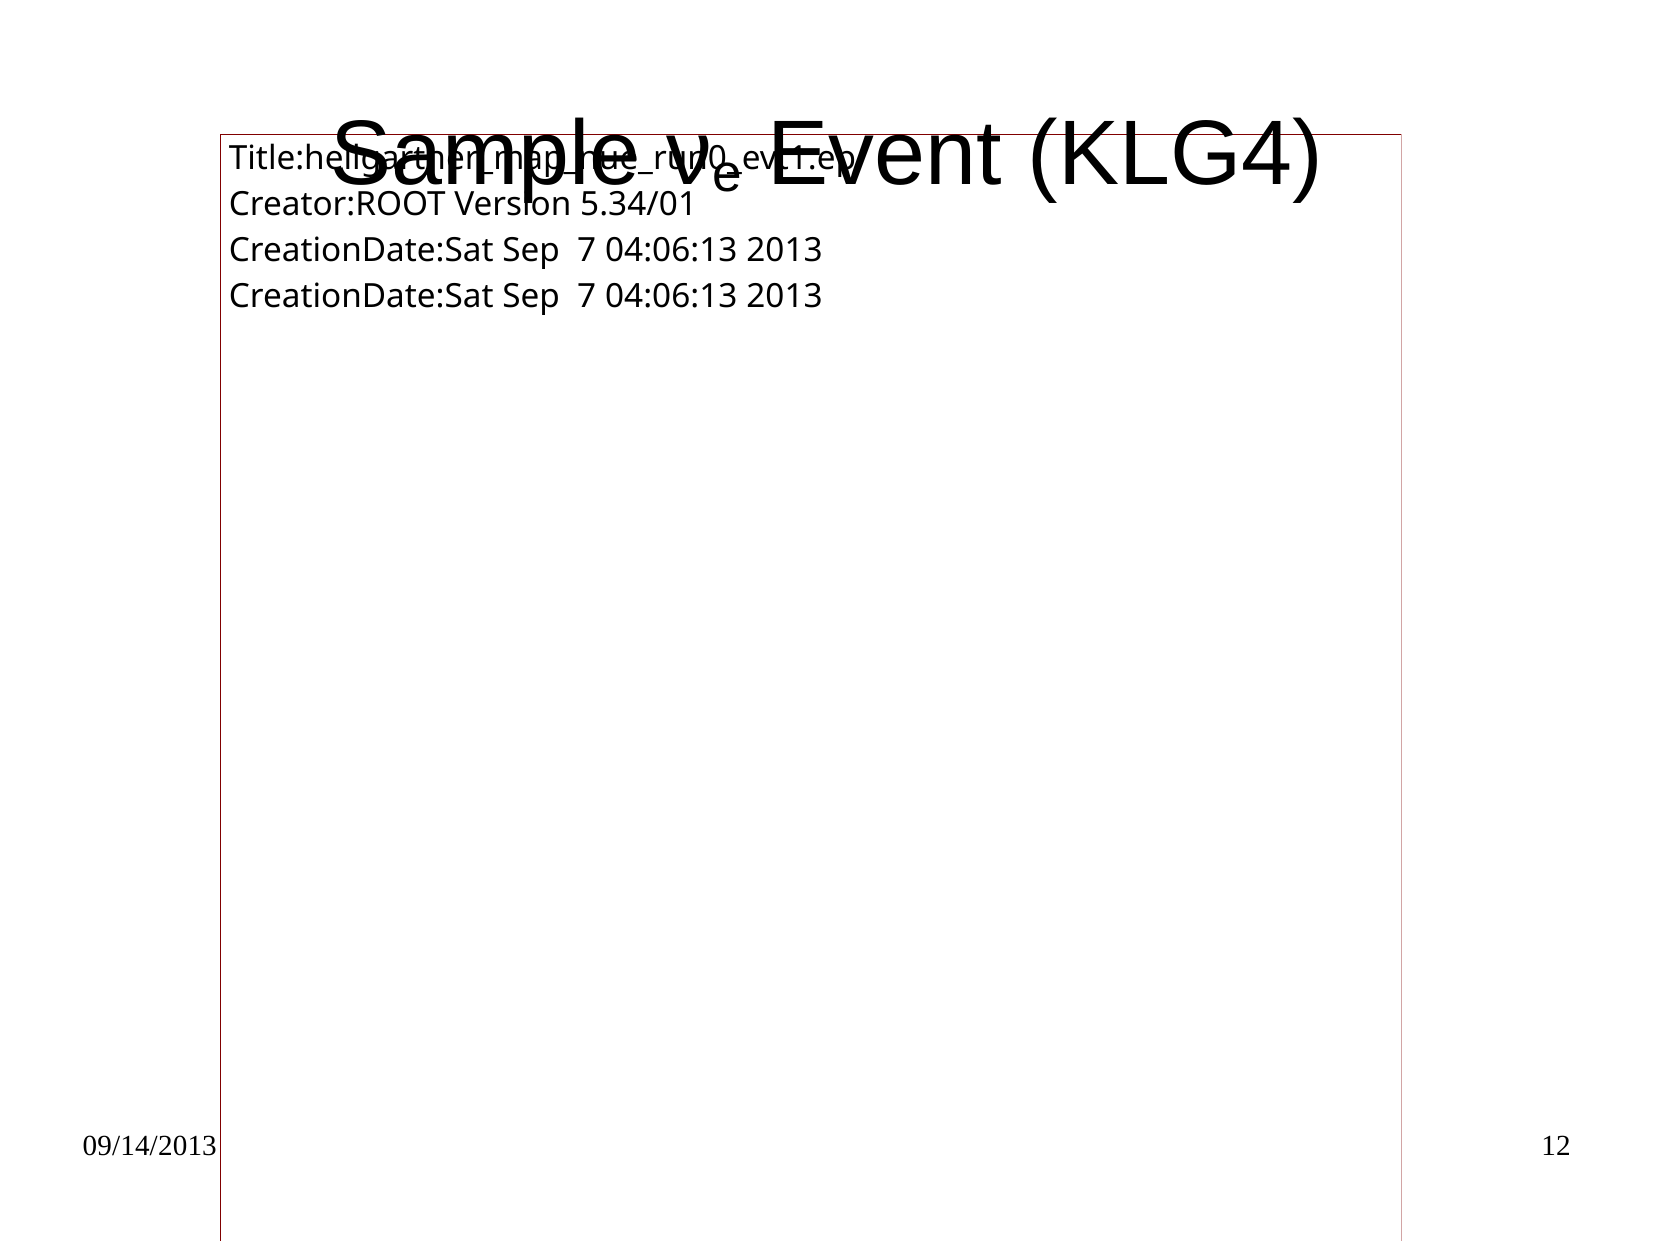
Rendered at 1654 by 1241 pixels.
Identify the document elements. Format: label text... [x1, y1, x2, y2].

title Sample νe Event (KLG4) [82, 49, 1571, 257]
picture [218, 257, 1402, 1241]
